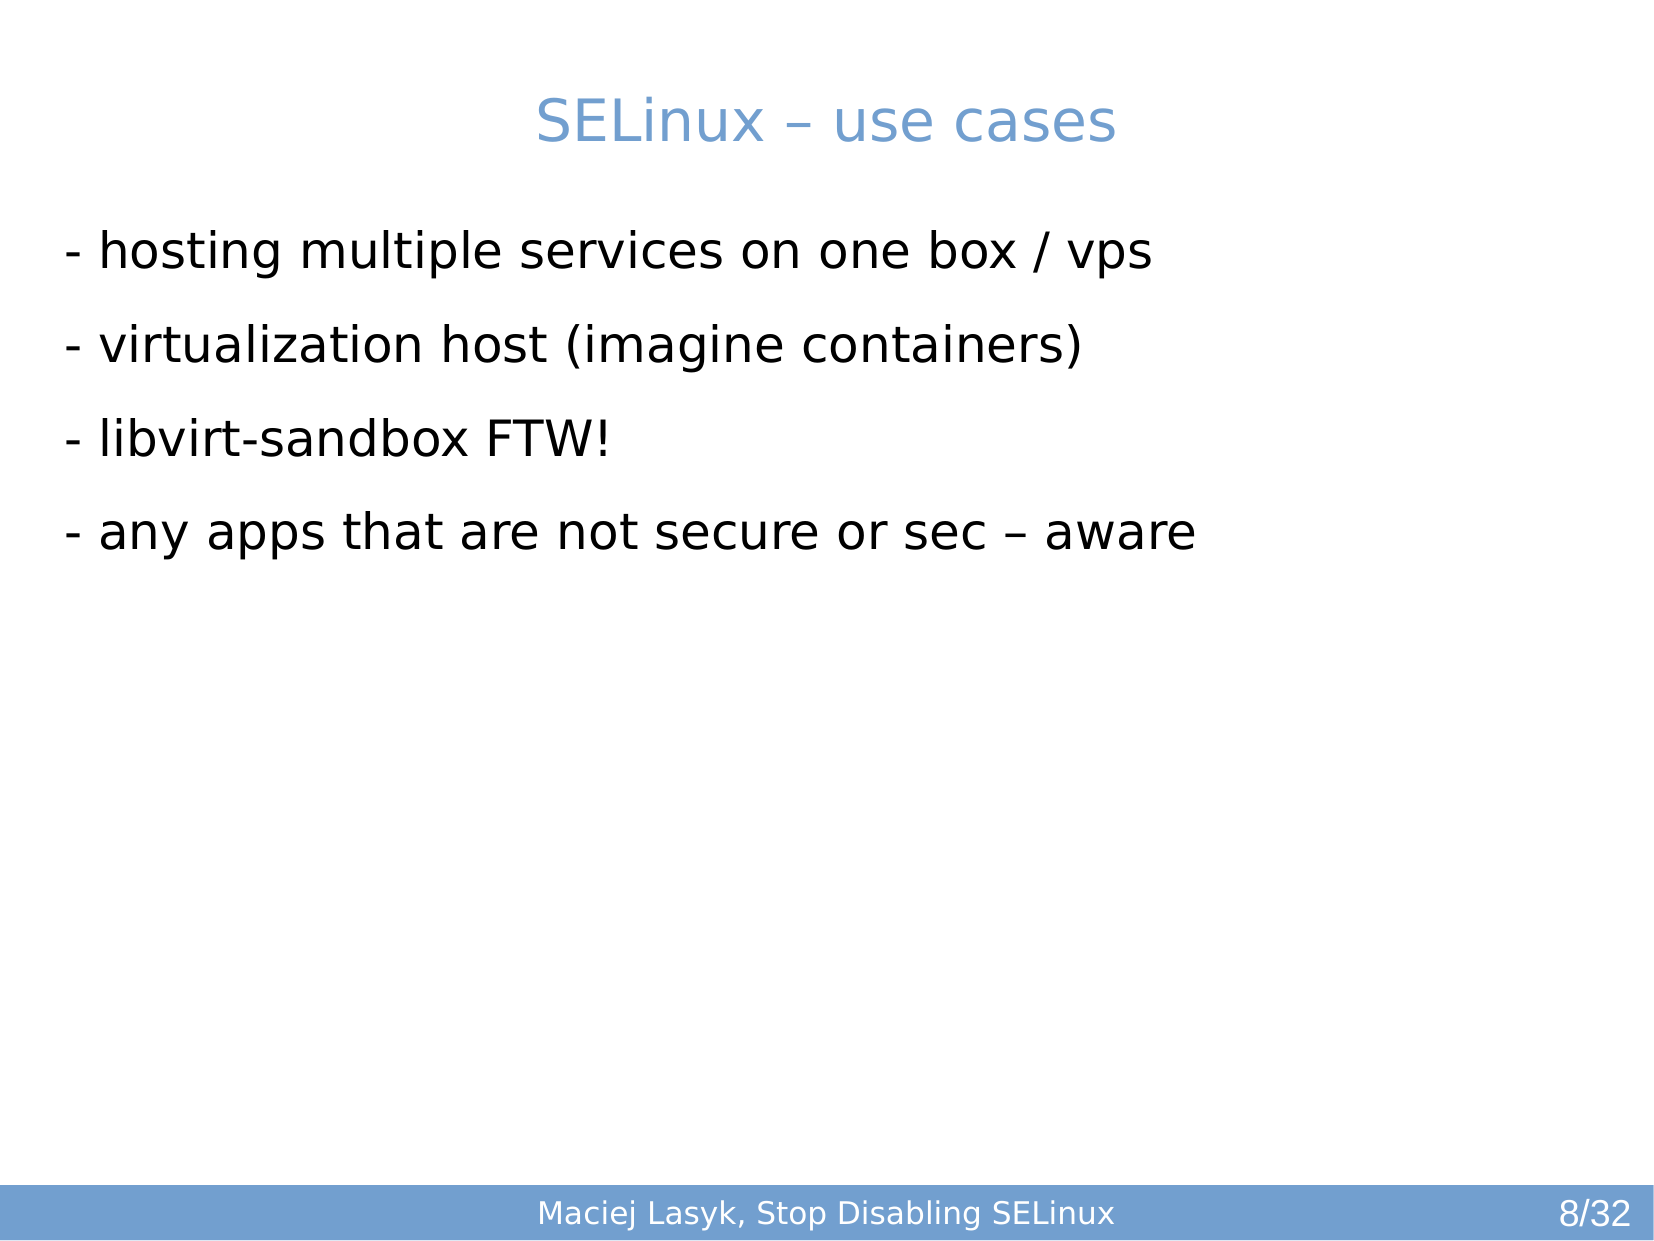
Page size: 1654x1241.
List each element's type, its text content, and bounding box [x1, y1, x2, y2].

text_box SELinux – use cases [520, 79, 1133, 163]
text_box - hosting multiple services on one box / vps - virtualization host (imagine containers) - libvirt-sandbox FTW! - any apps that are not secure or sec – aware [49, 214, 1213, 569]
text_box [0, 1185, 1533, 1241]
text_box [1647, 1185, 1654, 1241]
text_box Maciej Lasyk, Stop Disabling SELinux [522, 1188, 1132, 1240]
text_box 8/32 [1533, 1185, 1647, 1241]
